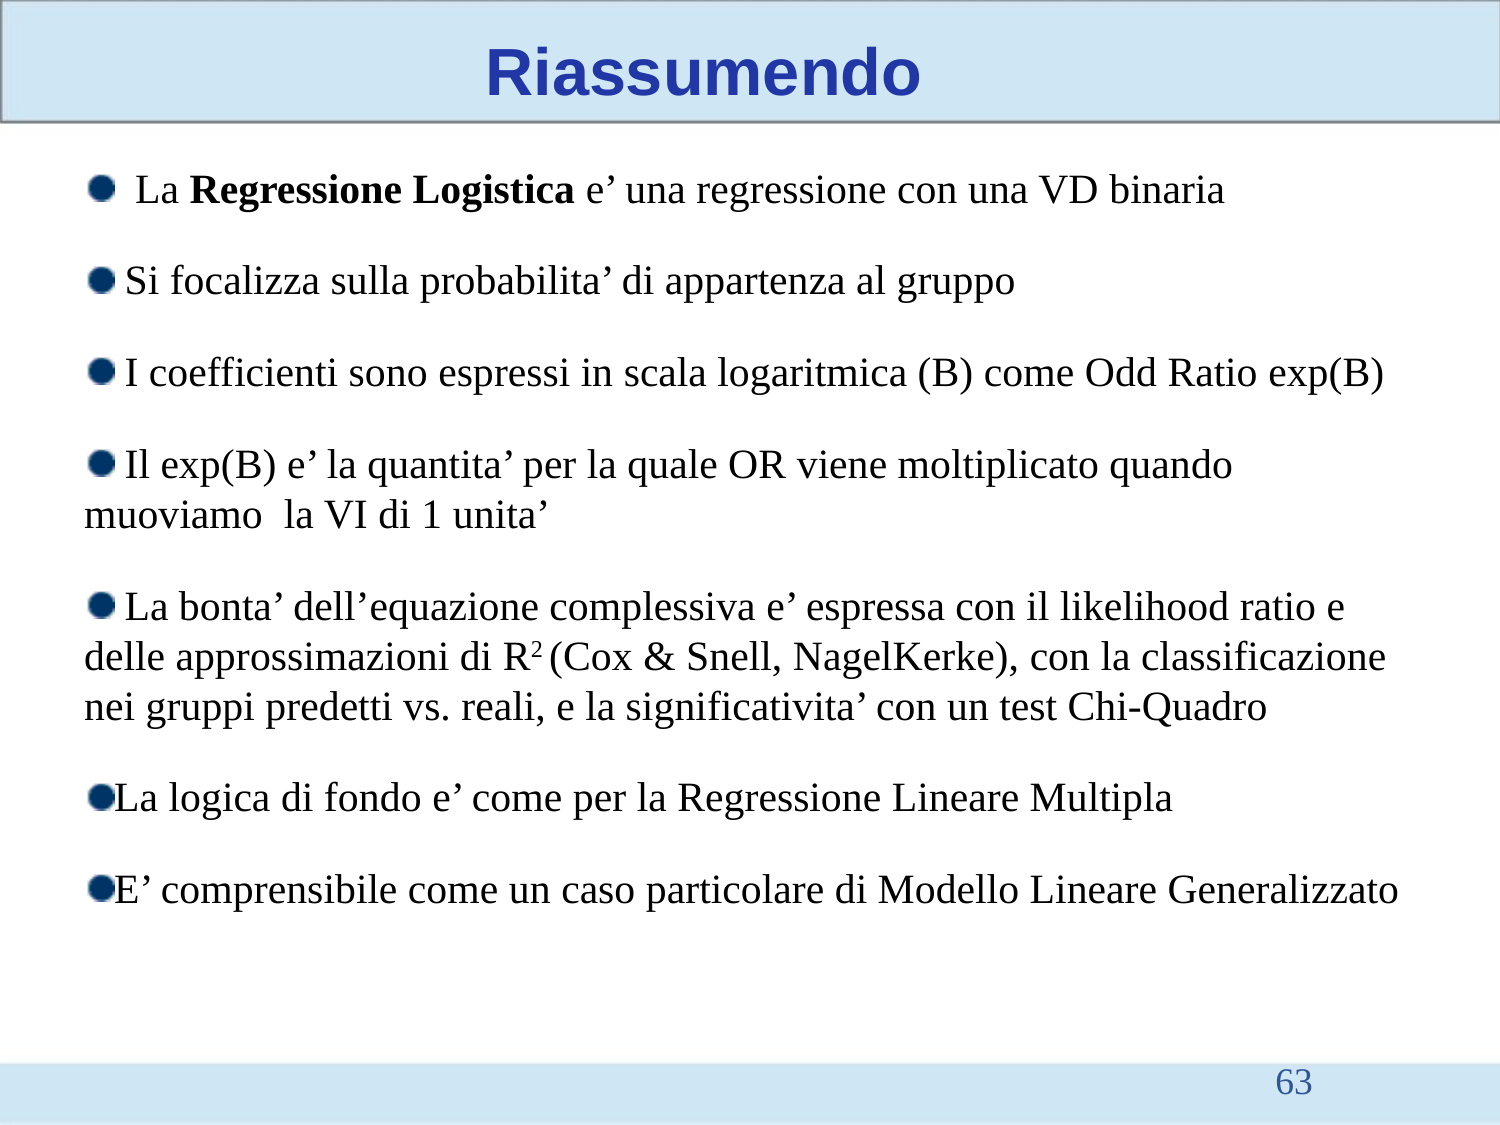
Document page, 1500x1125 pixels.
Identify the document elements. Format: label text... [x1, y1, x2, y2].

slide_number [1074, 1024, 1425, 1103]
text_box La Regressione Logistica e’ una regressione con una VD binaria Si focalizza sulla probabilita’ di appartenza al gruppo I coefficienti sono espressi in scala logaritmica (B) come Odd Ratio exp(B) Il exp(B) e’ la quantita’ per la quale OR viene moltiplicato quando muoviamo la VI di 1 unita’ La bonta’ dell’equazione complessiva e’ espressa con il likelihood ratio e delle approssimazioni di R2 (Cox & Snell, NagelKerke), con la classificazione nei gruppi predetti vs. reali, e la significativita’ con un test Chi-Quadro La logica di fondo e’ come per la Regressione Lineare Multipla E’ comprensibile come un caso particolare di Modello Lineare Generalizzato [69, 154, 1420, 920]
title Riassumendo [222, 18, 1186, 119]
picture [0, 0, 1500, 1125]
